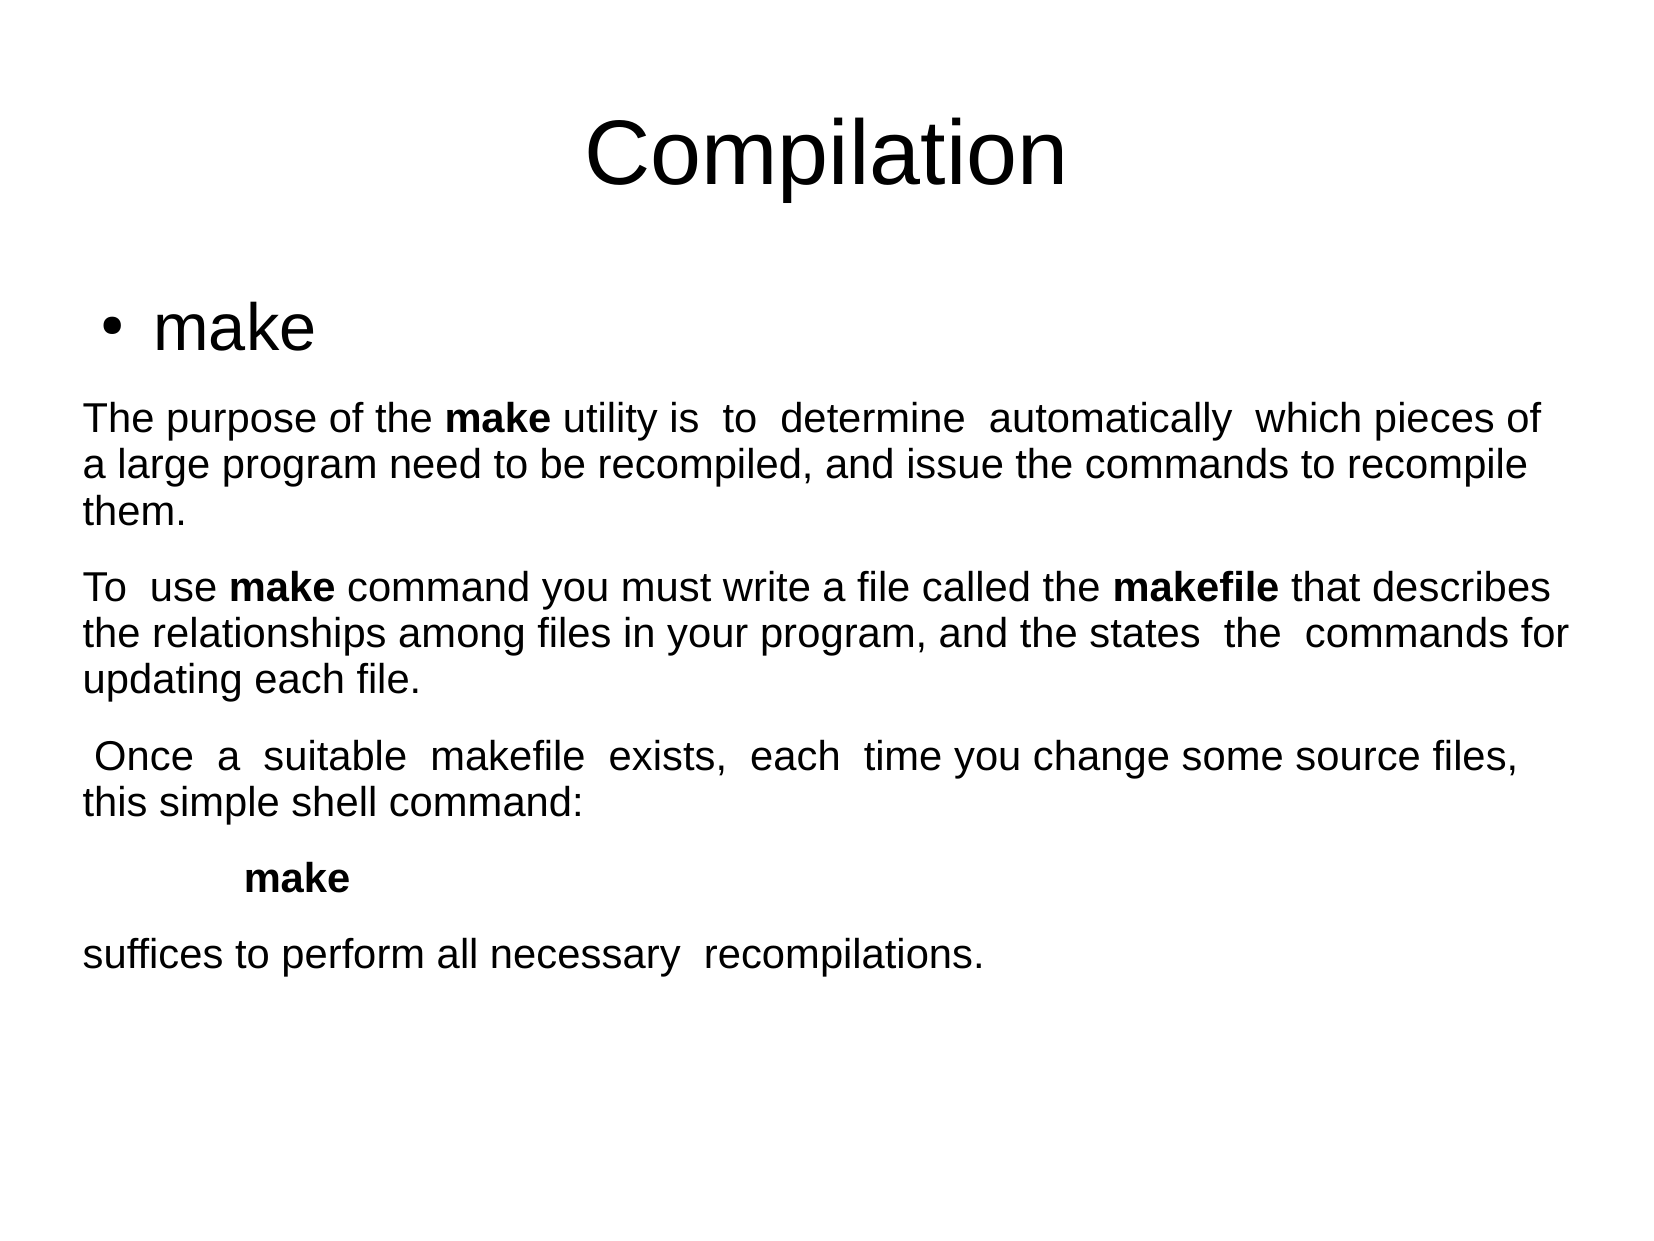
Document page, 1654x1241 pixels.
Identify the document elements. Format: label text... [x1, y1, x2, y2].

title Compilation [82, 49, 1571, 257]
list make The purpose of the make utility is to determine automatically which pieces of a large program need to be recompiled, and issue the commands to recompile them. To use make command you must write a file called the makefile that describes the relationships among files in your program, and the states the commands for updating each file. Once a suitable makefile exists, each time you change some source files, this simple shell command: make suffices to perform all necessary recompilations. [82, 290, 1571, 1109]
